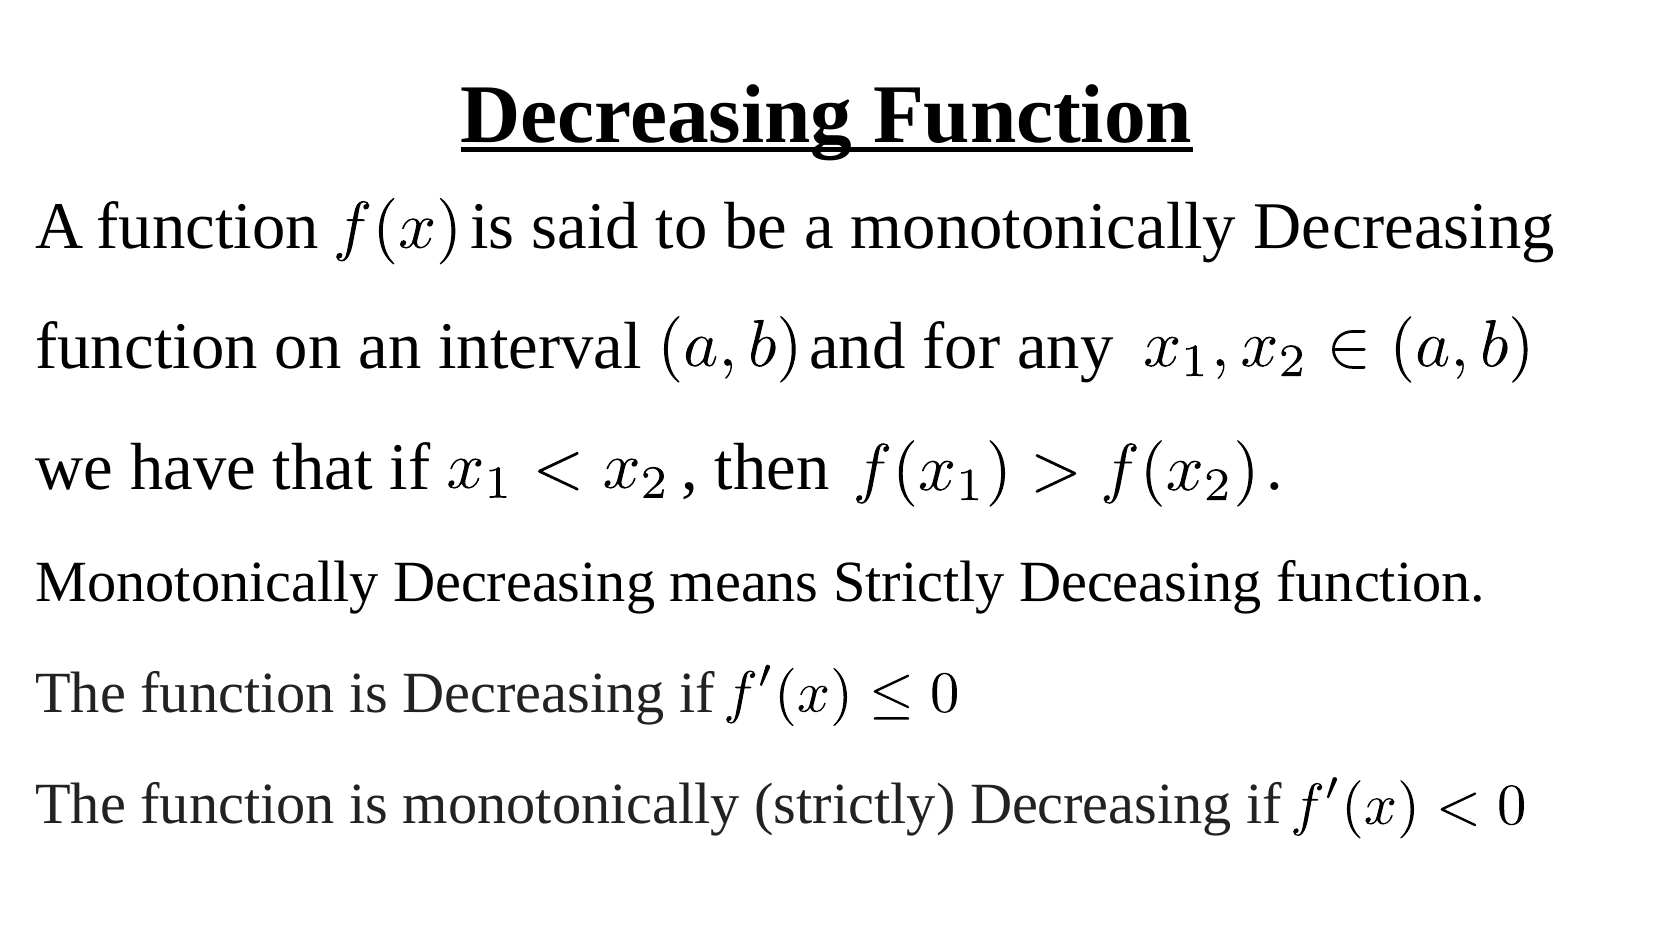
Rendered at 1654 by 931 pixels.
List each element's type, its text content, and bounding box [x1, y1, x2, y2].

title Decreasing Function [82, 37, 1571, 188]
text_box [726, 664, 957, 727]
text_box [448, 451, 665, 498]
text_box [335, 197, 456, 265]
subtitle A function is said to be a monotonically Decreasing function on an interval and for any we have that if , then . Monotonically Decreasing means Strictly Deceasing function. The function is Decreasing if The function is monotonically (strictly) Decreasing if [35, 188, 1607, 898]
text_box [1293, 777, 1524, 839]
text_box [855, 440, 1253, 507]
text_box [660, 316, 796, 383]
text_box [1145, 316, 1528, 383]
